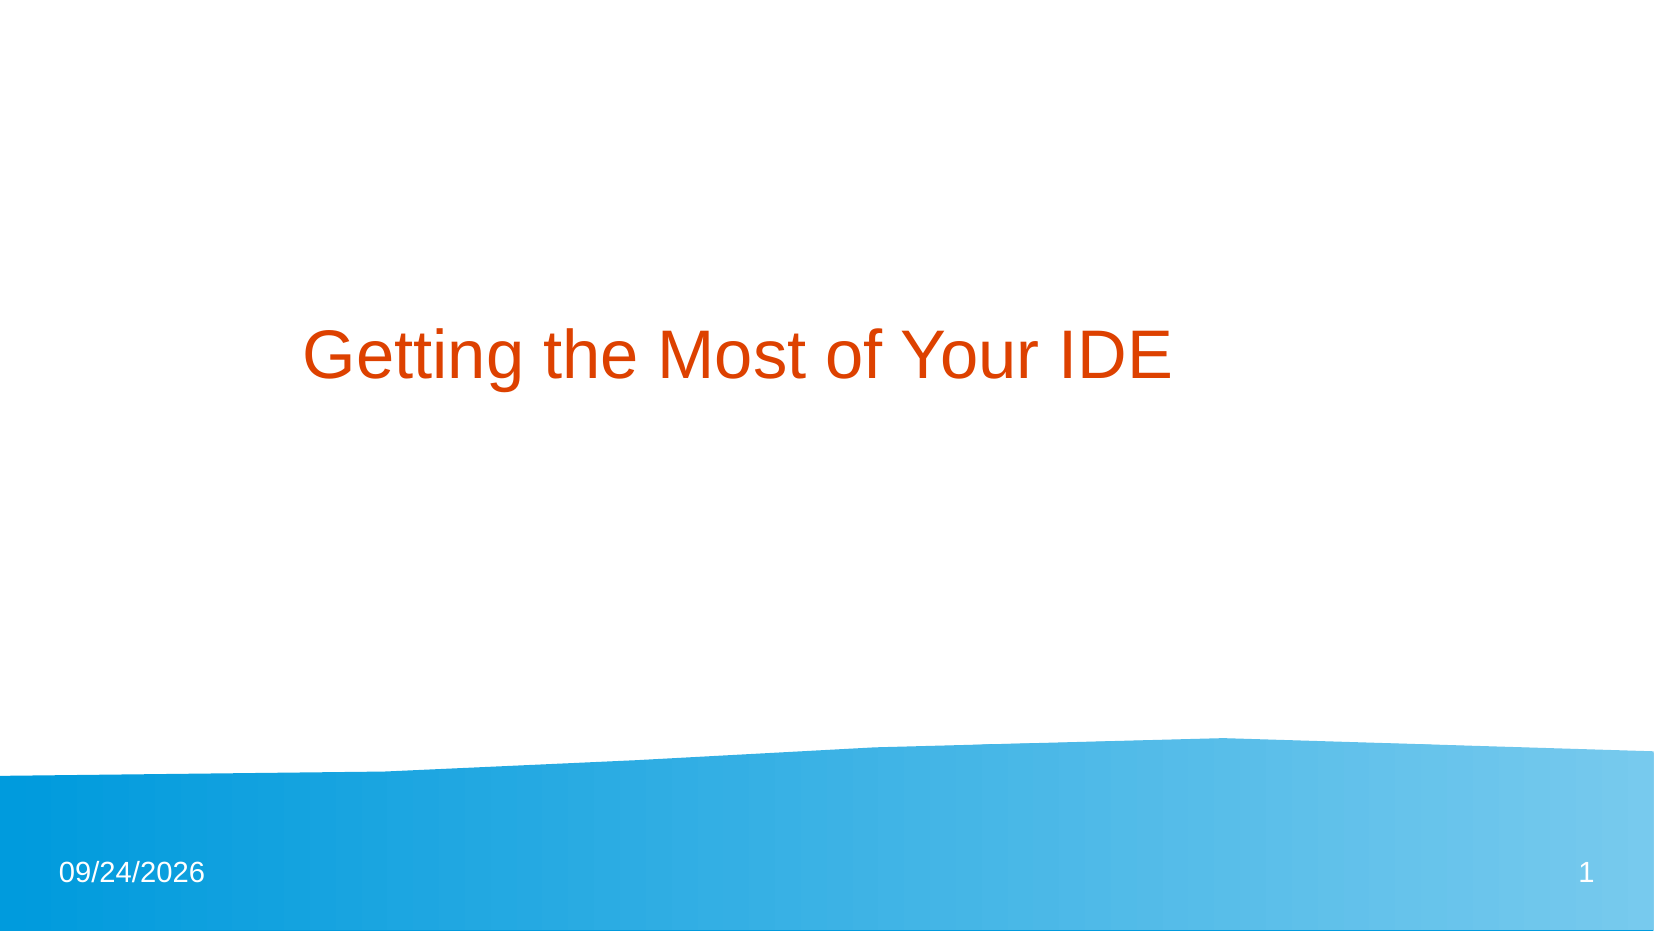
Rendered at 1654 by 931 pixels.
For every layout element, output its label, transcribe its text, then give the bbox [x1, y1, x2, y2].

title Getting the Most of Your IDE [0, 265, 1477, 443]
